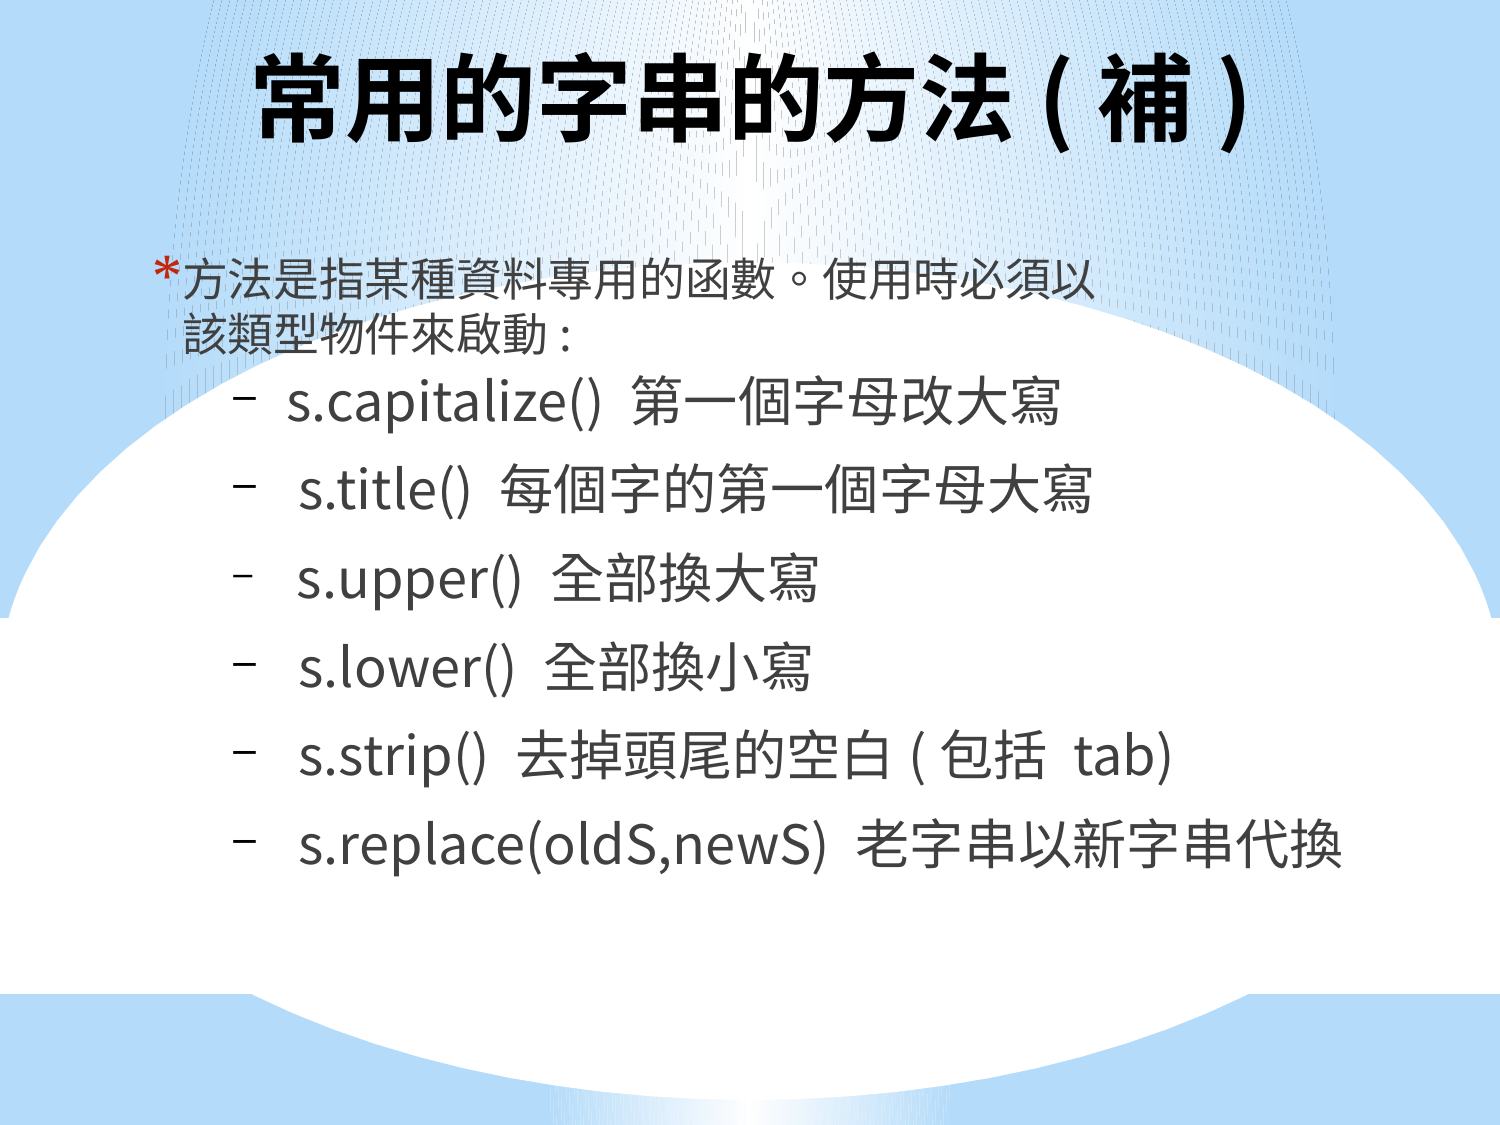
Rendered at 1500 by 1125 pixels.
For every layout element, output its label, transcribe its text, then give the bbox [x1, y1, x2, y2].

title 常用的字串的方法(補) [94, 30, 1430, 219]
list 方法是指某種資料專用的函數。使用時必須以 該類型物件來啟動: s.capitalize() 第一個字母改大寫 s.title() 每個字的第一個字母大寫 s.upper() 全部換大寫 s.lower() 全部換小寫 s.strip() 去掉頭尾的空白(包括 tab) s.replace(oldS,newS) 老字串以新字串代換 [129, 243, 1430, 1047]
